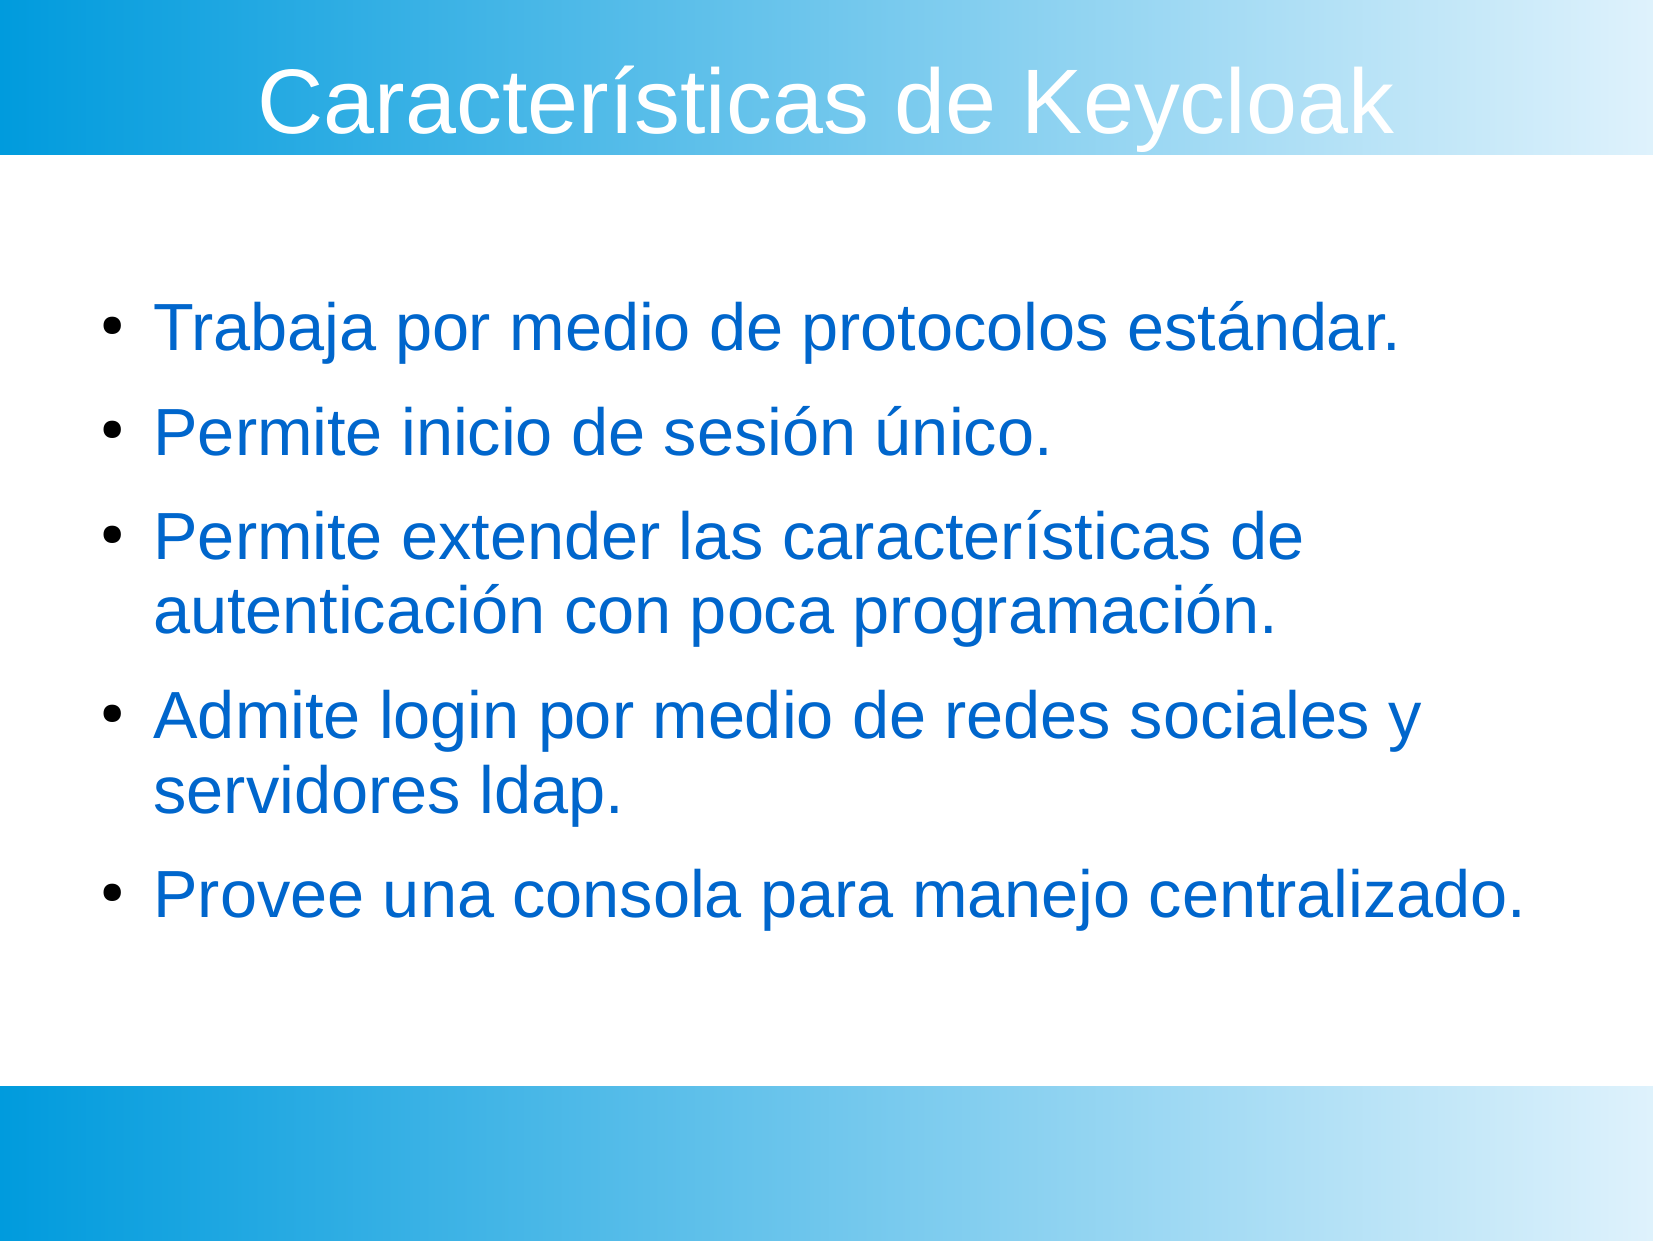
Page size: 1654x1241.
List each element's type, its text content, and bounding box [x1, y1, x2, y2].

title Características de Keycloak [82, 49, 1571, 155]
list Trabaja por medio de protocolos estándar. Permite inicio de sesión único. Permite extender las características de autenticación con poca programación. Admite login por medio de redes sociales y servidores ldap. Provee una consola para manejo centralizado. [82, 290, 1571, 1010]
